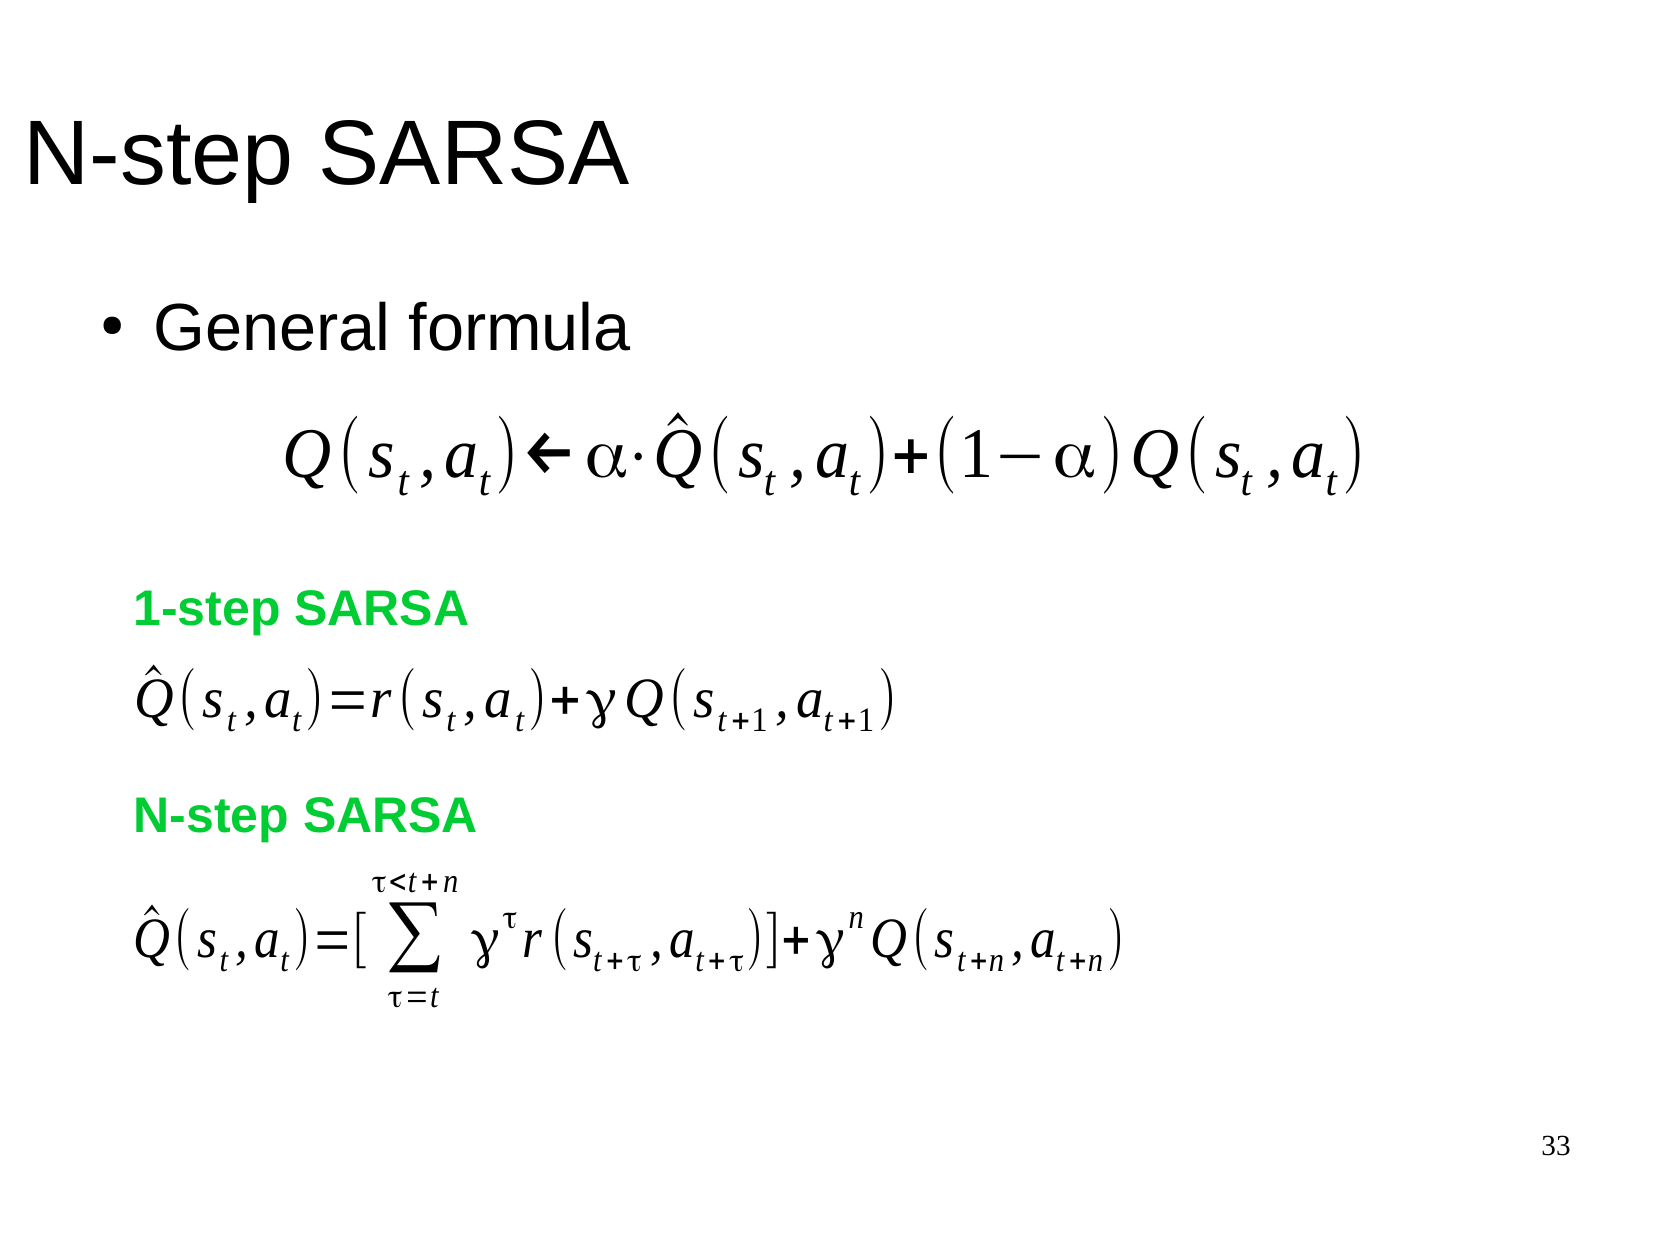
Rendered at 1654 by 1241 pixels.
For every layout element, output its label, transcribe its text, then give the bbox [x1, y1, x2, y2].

list General formula [82, 290, 1571, 1010]
chart [265, 406, 1383, 505]
chart [120, 860, 1137, 1017]
chart [120, 659, 909, 739]
text_box 1-step SARSA [118, 573, 485, 645]
title N-step SARSA [23, 49, 1512, 257]
text_box N-step SARSA [118, 779, 493, 851]
